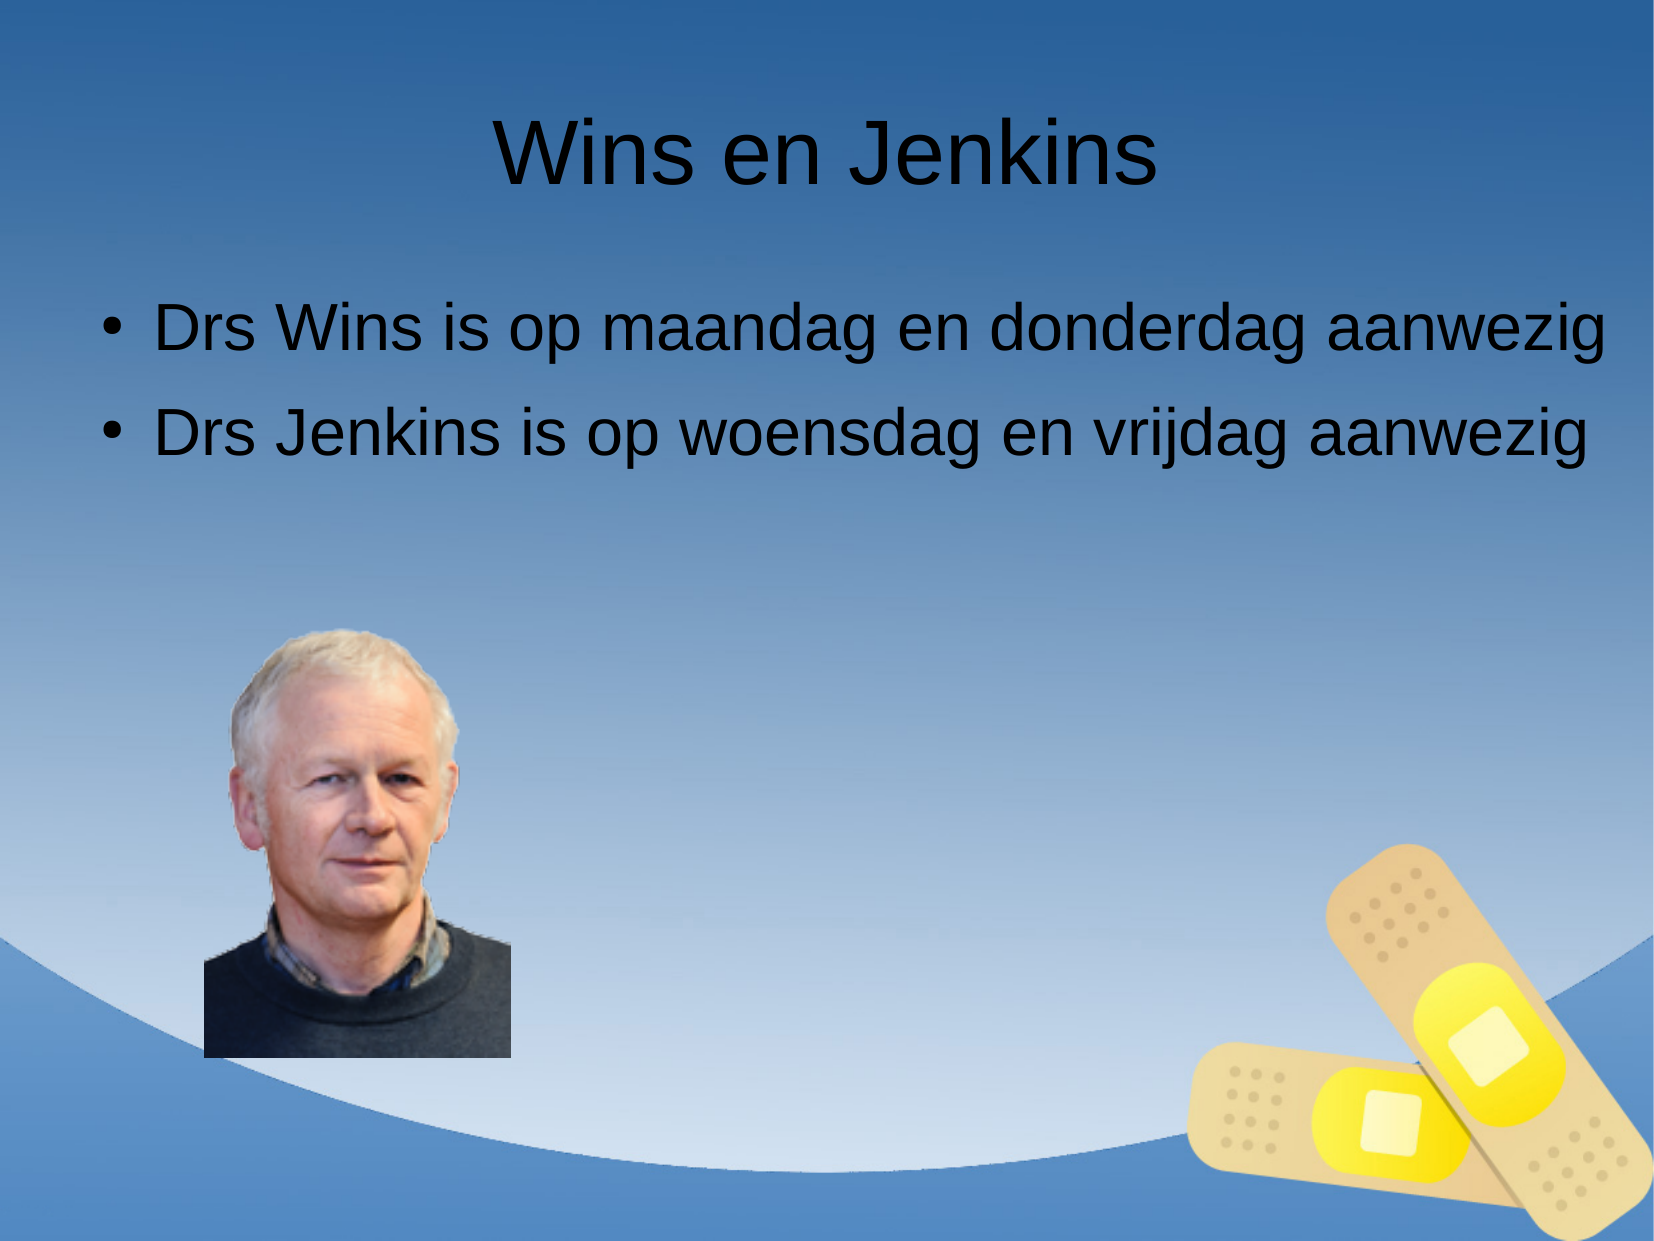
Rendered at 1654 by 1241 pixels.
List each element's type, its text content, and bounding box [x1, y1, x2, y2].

list Drs Wins is op maandag en donderdag aanwezig Drs Jenkins is op woensdag en vrijdag aanwezig [82, 290, 1621, 1010]
title Wins en Jenkins [82, 49, 1571, 257]
picture [0, 0, 1654, 1241]
